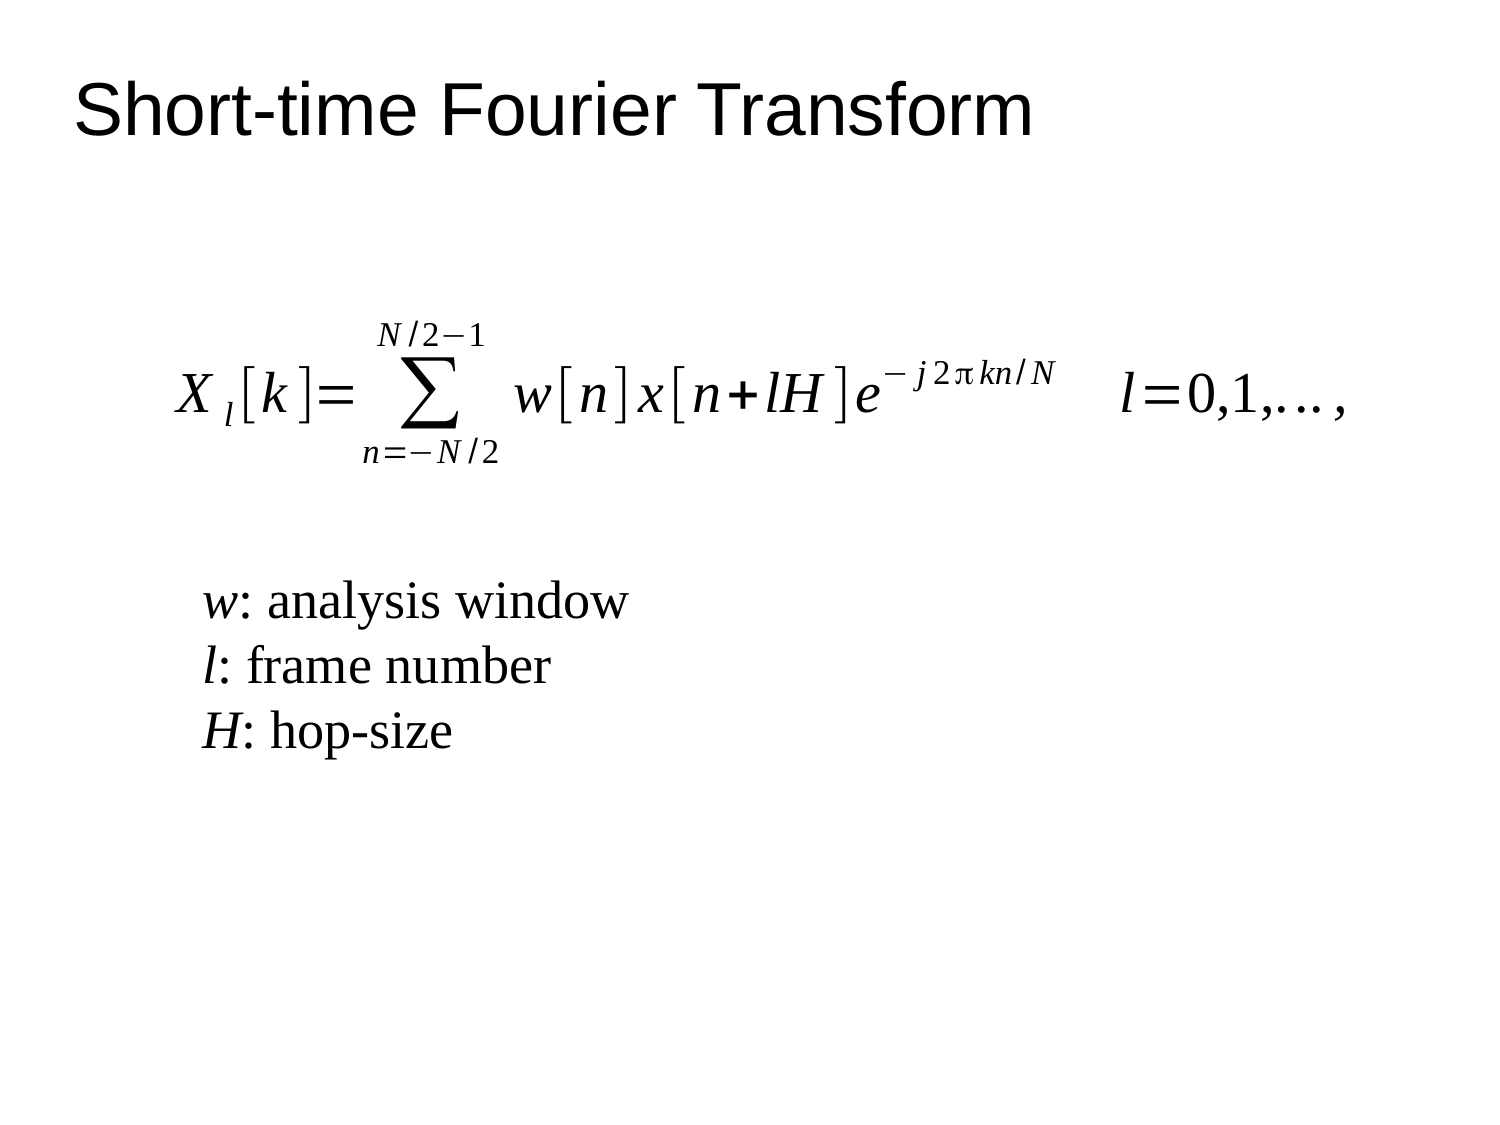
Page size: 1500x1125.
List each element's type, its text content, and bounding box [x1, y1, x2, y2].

title Short-time Fourier Transform [73, 9, 1350, 198]
text_box w: analysis window l: frame number H: hop-size [187, 553, 989, 734]
chart [163, 314, 1355, 472]
